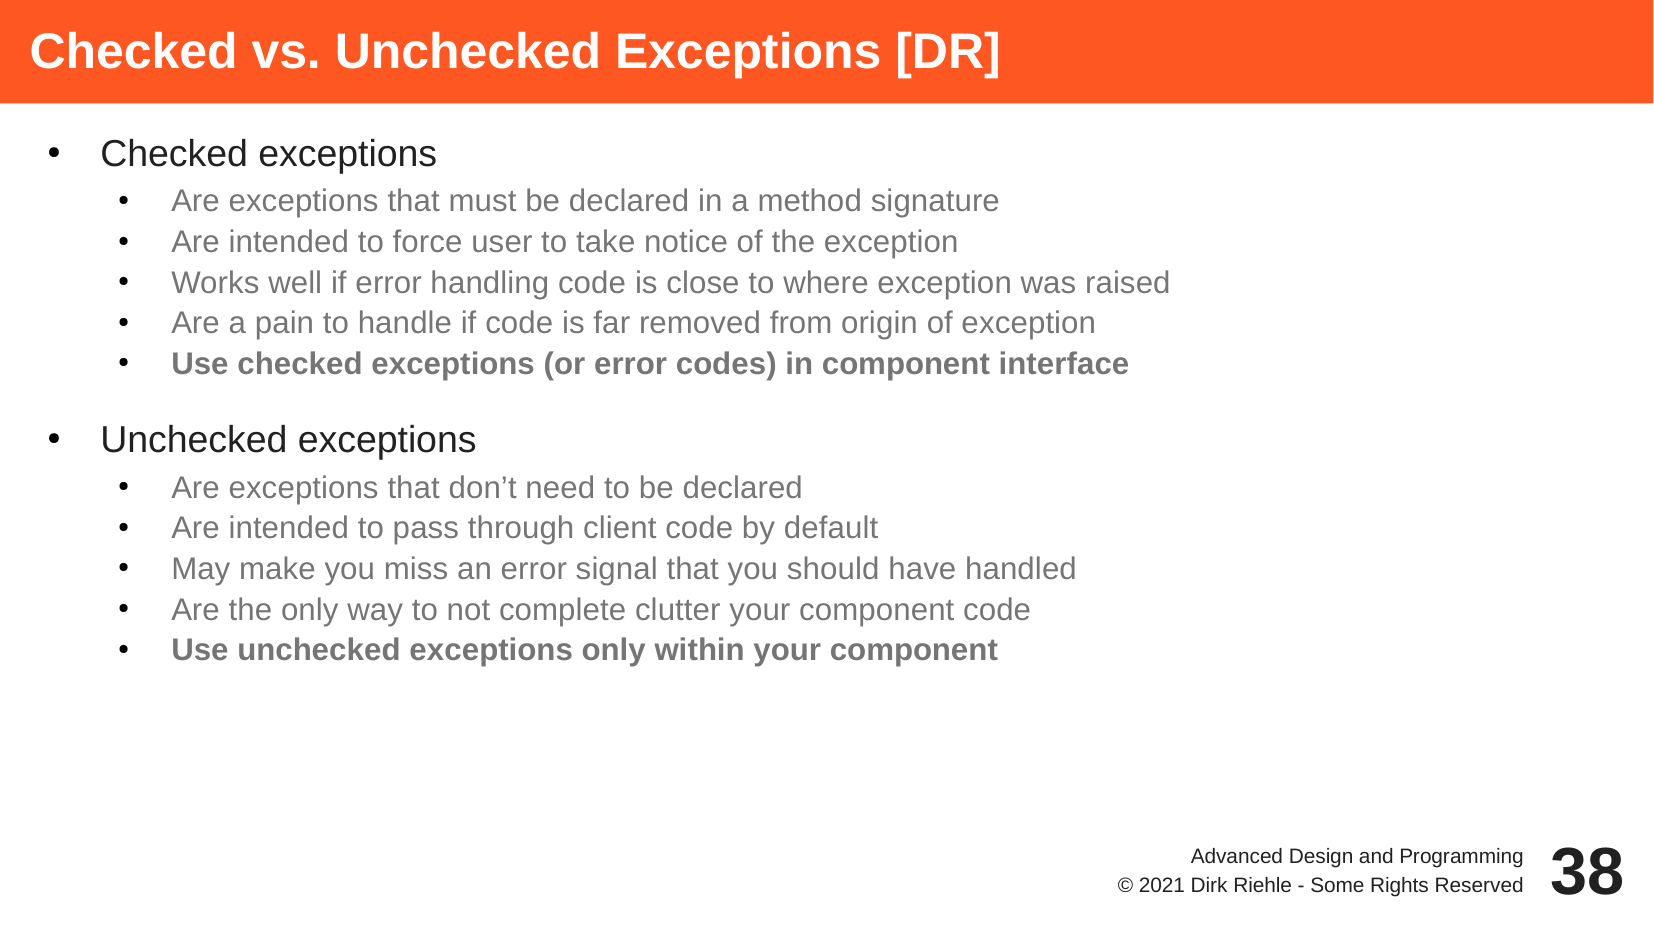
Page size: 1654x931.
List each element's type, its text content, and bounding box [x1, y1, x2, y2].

list Checked exceptions Are exceptions that must be declared in a method signature Are intended to force user to take notice of the exception Works well if error handling code is close to where exception was raised Are a pain to handle if code is far removed from origin of exception Use checked exceptions (or error codes) in component interface Unchecked exceptions Are exceptions that don’t need to be declared Are intended to pass through client code by default May make you miss an error signal that you should have handled Are the only way to not complete clutter your component code Use unchecked exceptions only within your component [29, 132, 1625, 813]
title Checked vs. Unchecked Exceptions [DR] [0, 0, 1654, 104]
